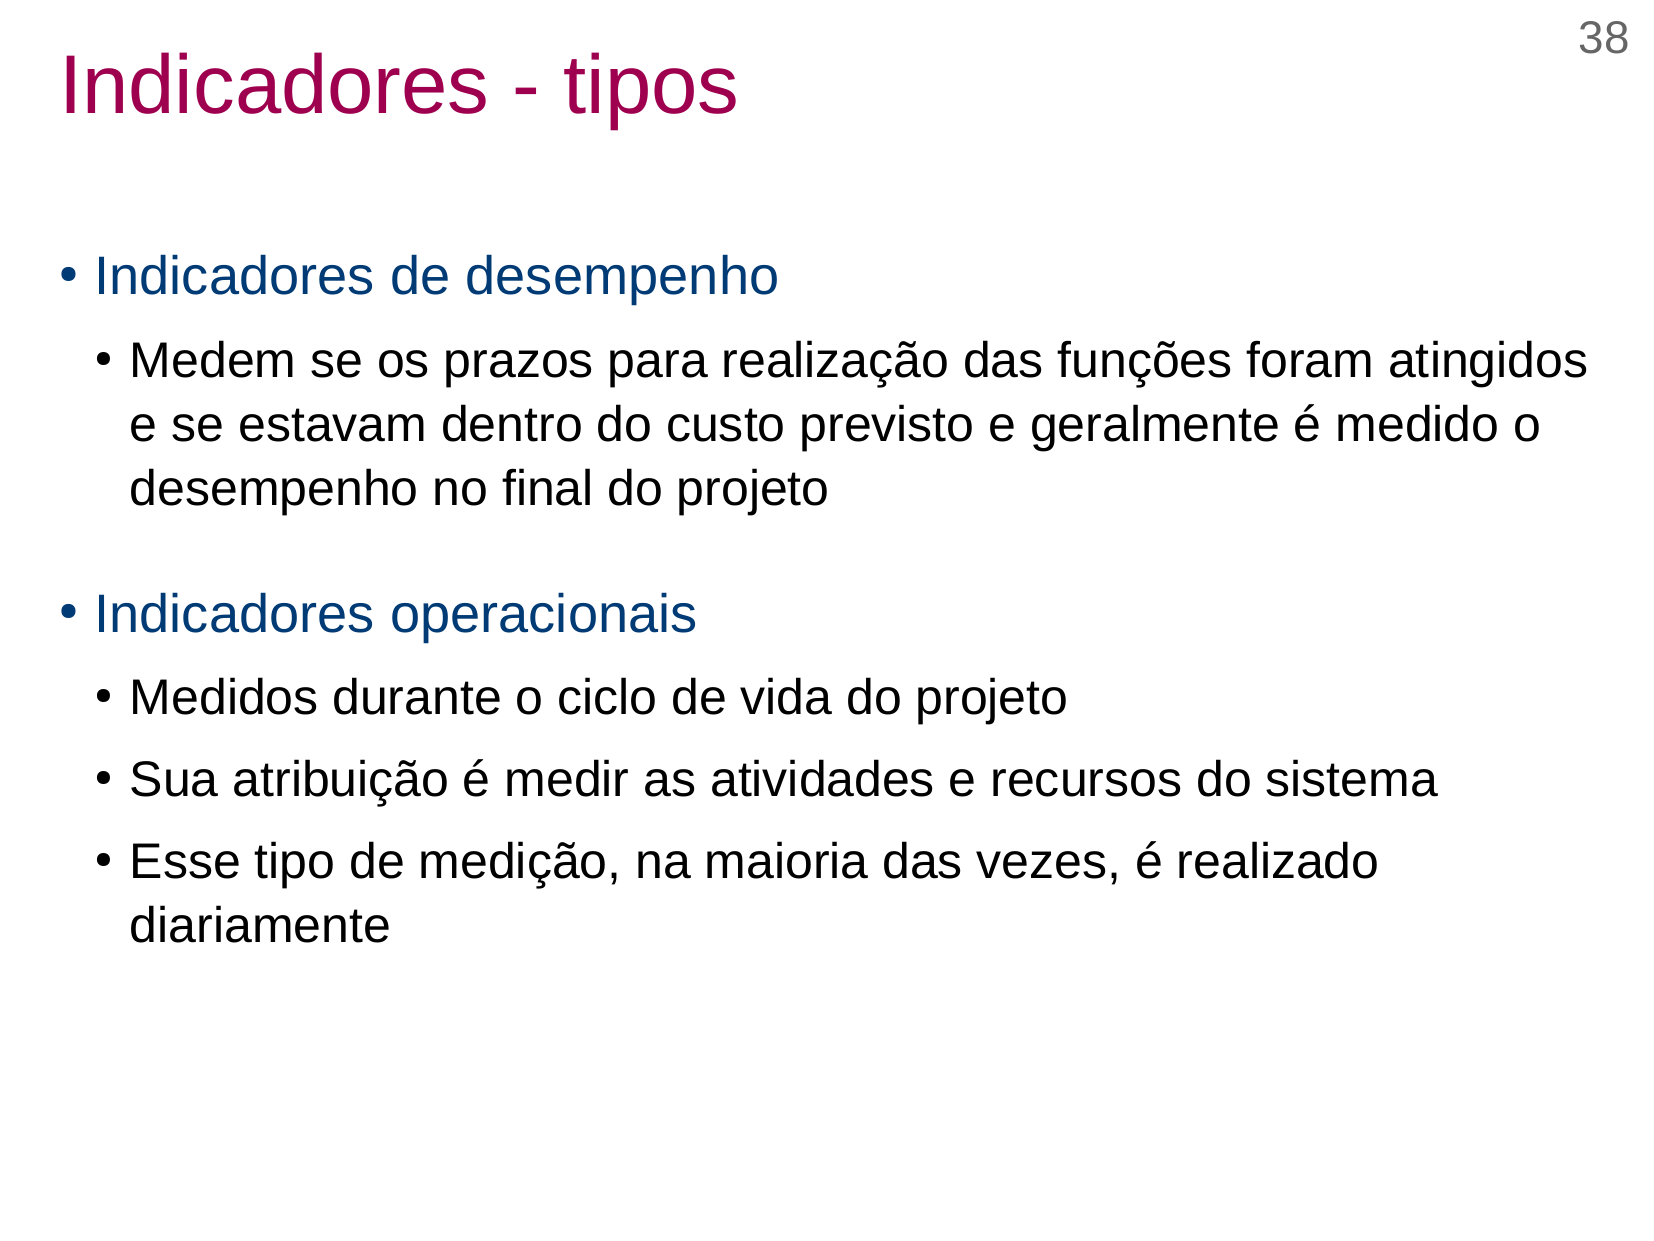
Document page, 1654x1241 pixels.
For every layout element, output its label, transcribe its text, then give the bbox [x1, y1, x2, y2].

title Indicadores - tipos [59, 29, 1595, 148]
list Indicadores de desempenho Medem se os prazos para realização das funções foram atingidos e se estavam dentro do custo previsto e geralmente é medido o desempenho no final do projeto Indicadores operacionais Medidos durante o ciclo de vida do projeto Sua atribuição é medir as atividades e recursos do sistema Esse tipo de medição, na maioria das vezes, é realizado diariamente [59, 236, 1595, 1211]
